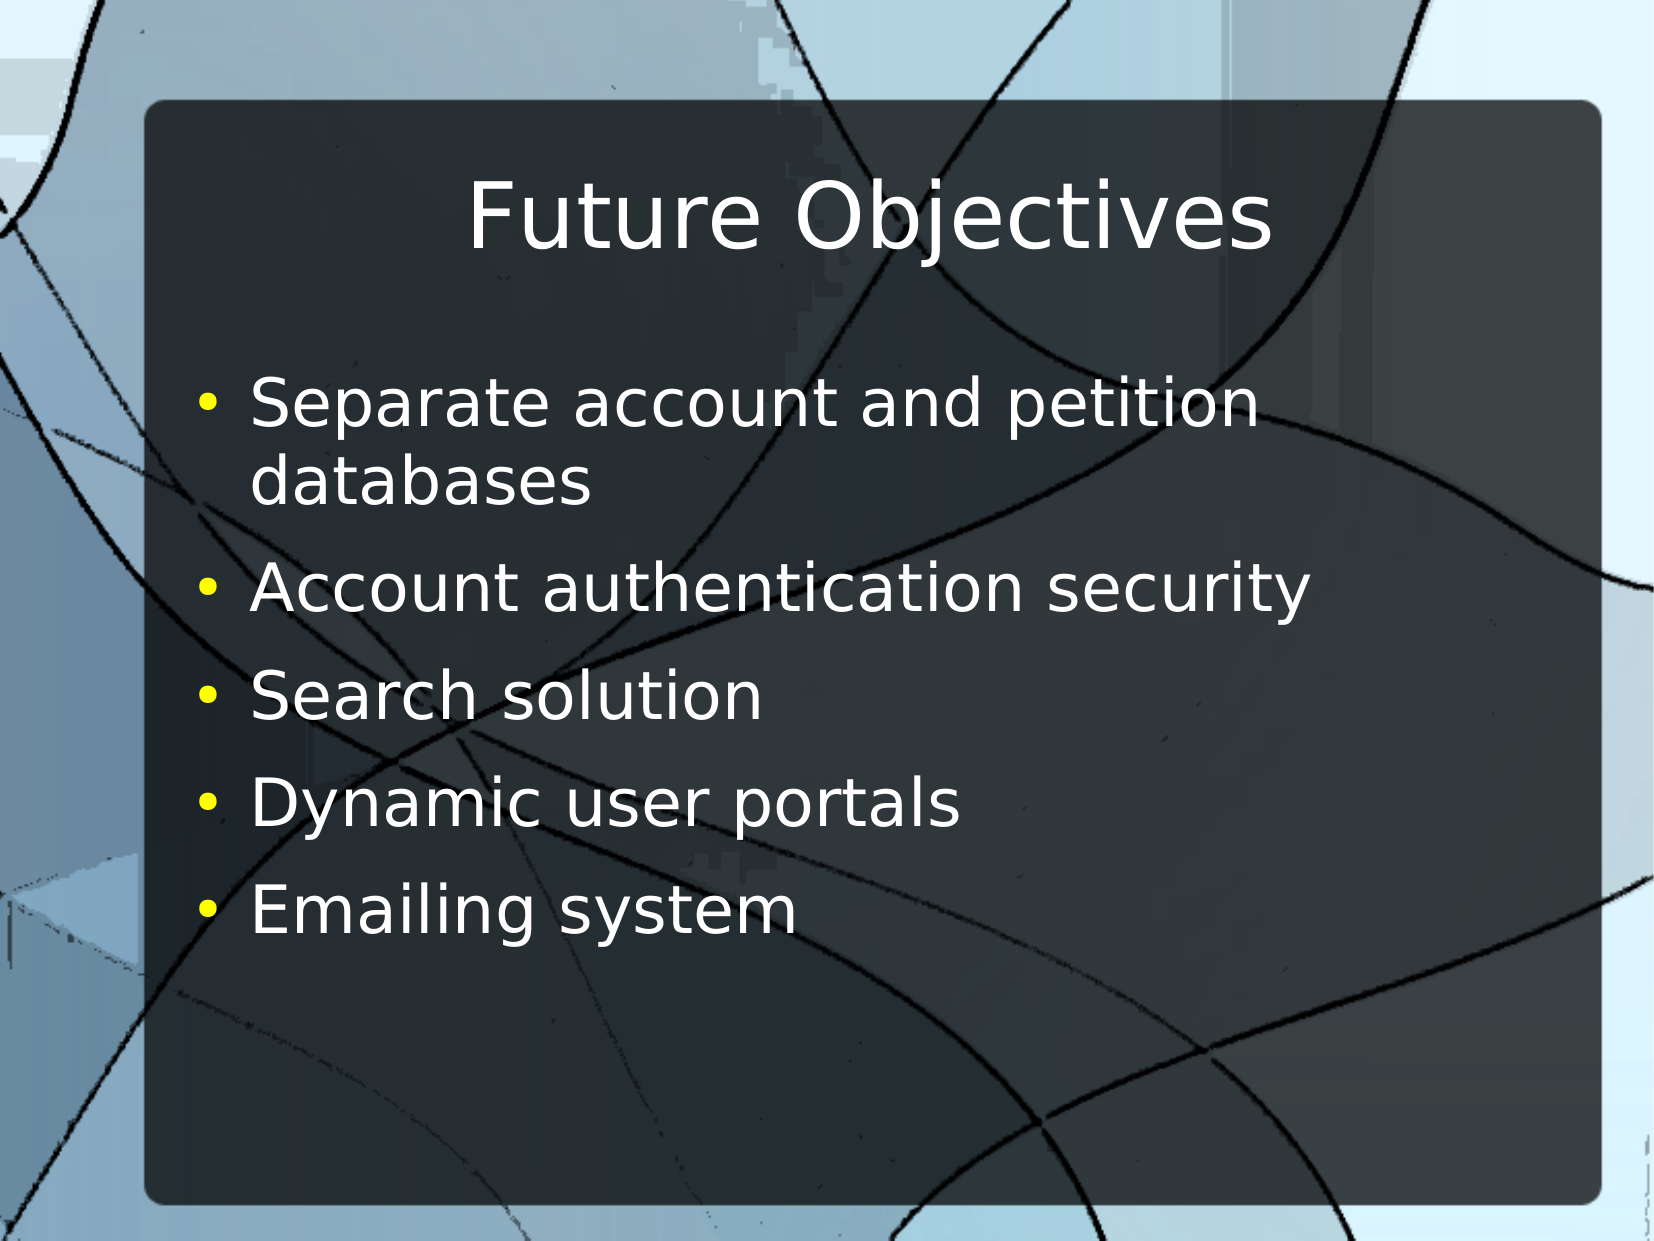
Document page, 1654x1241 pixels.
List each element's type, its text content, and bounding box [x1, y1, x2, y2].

list Separate account and petition databases Account authentication security Search solution Dynamic user portals Emailing system [178, 364, 1570, 1147]
title Future Objectives [159, 108, 1583, 325]
picture [0, 0, 1654, 1241]
